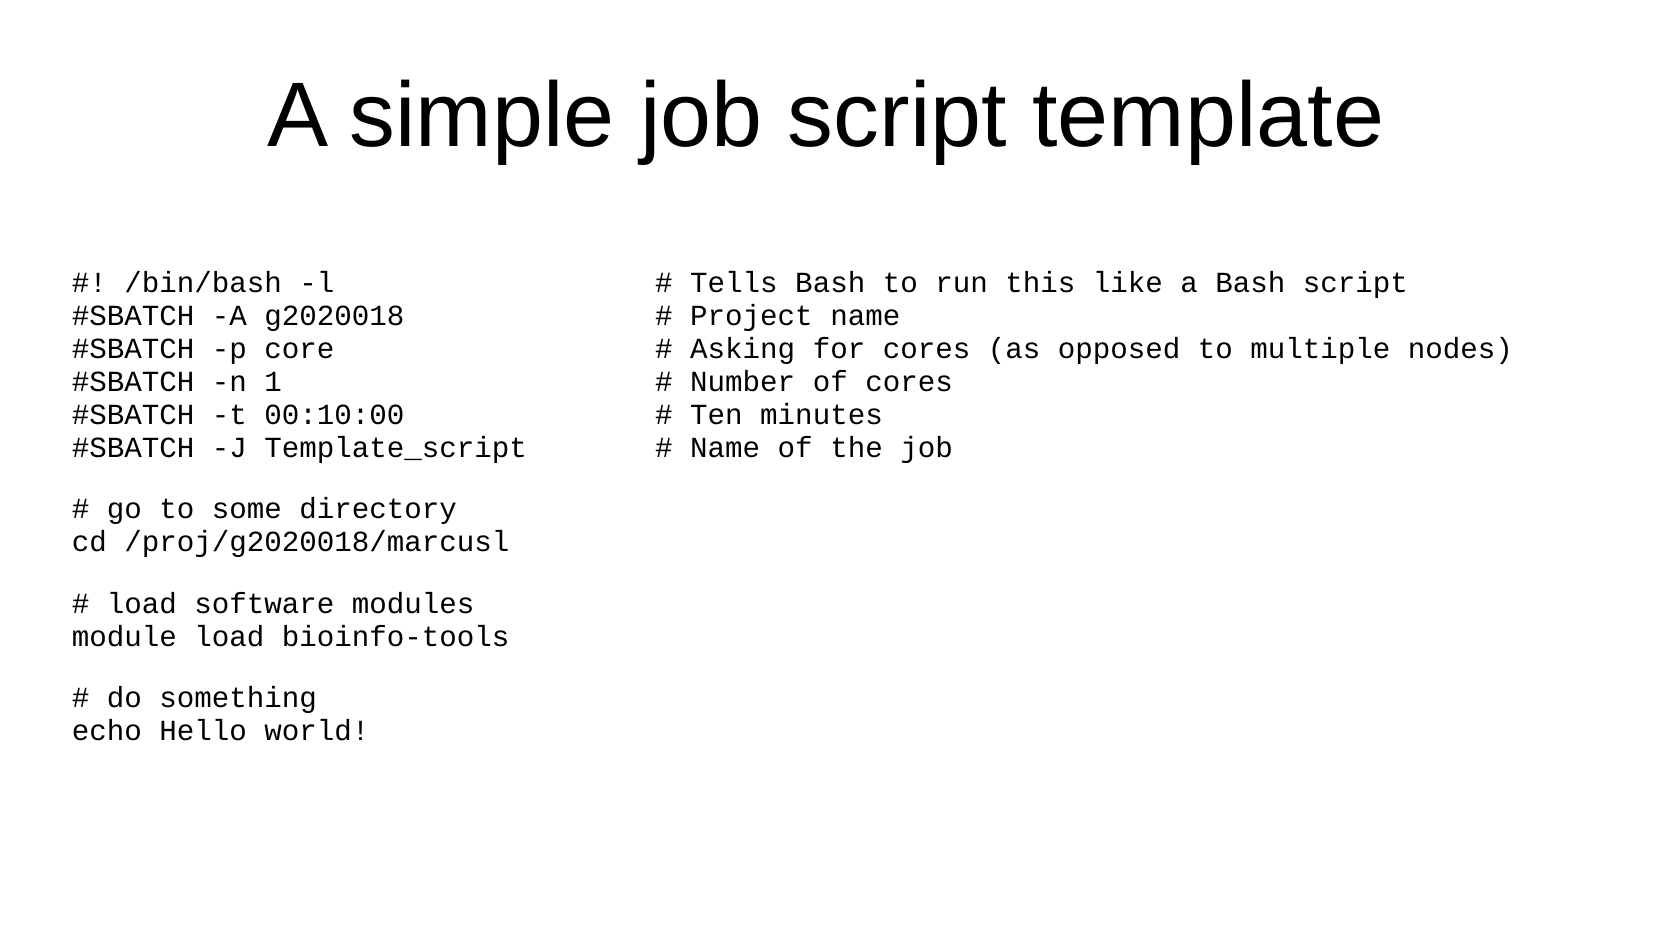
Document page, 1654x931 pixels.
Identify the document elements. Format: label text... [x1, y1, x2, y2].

list #! /bin/bash -l # Tells Bash to run this like a Bash script #SBATCH -A g2020018 # Project name #SBATCH -p core # Asking for cores (as opposed to multiple nodes) #SBATCH -n 1 # Number of cores #SBATCH -t 00:10:00 # Ten minutes #SBATCH -J Template_script # Name of the job # go to some directory cd /proj/g2020018/marcusl # load software modules module load bioinfo-tools # do something echo Hello world! [71, 240, 1561, 826]
title A simple job script template [82, 37, 1571, 193]
